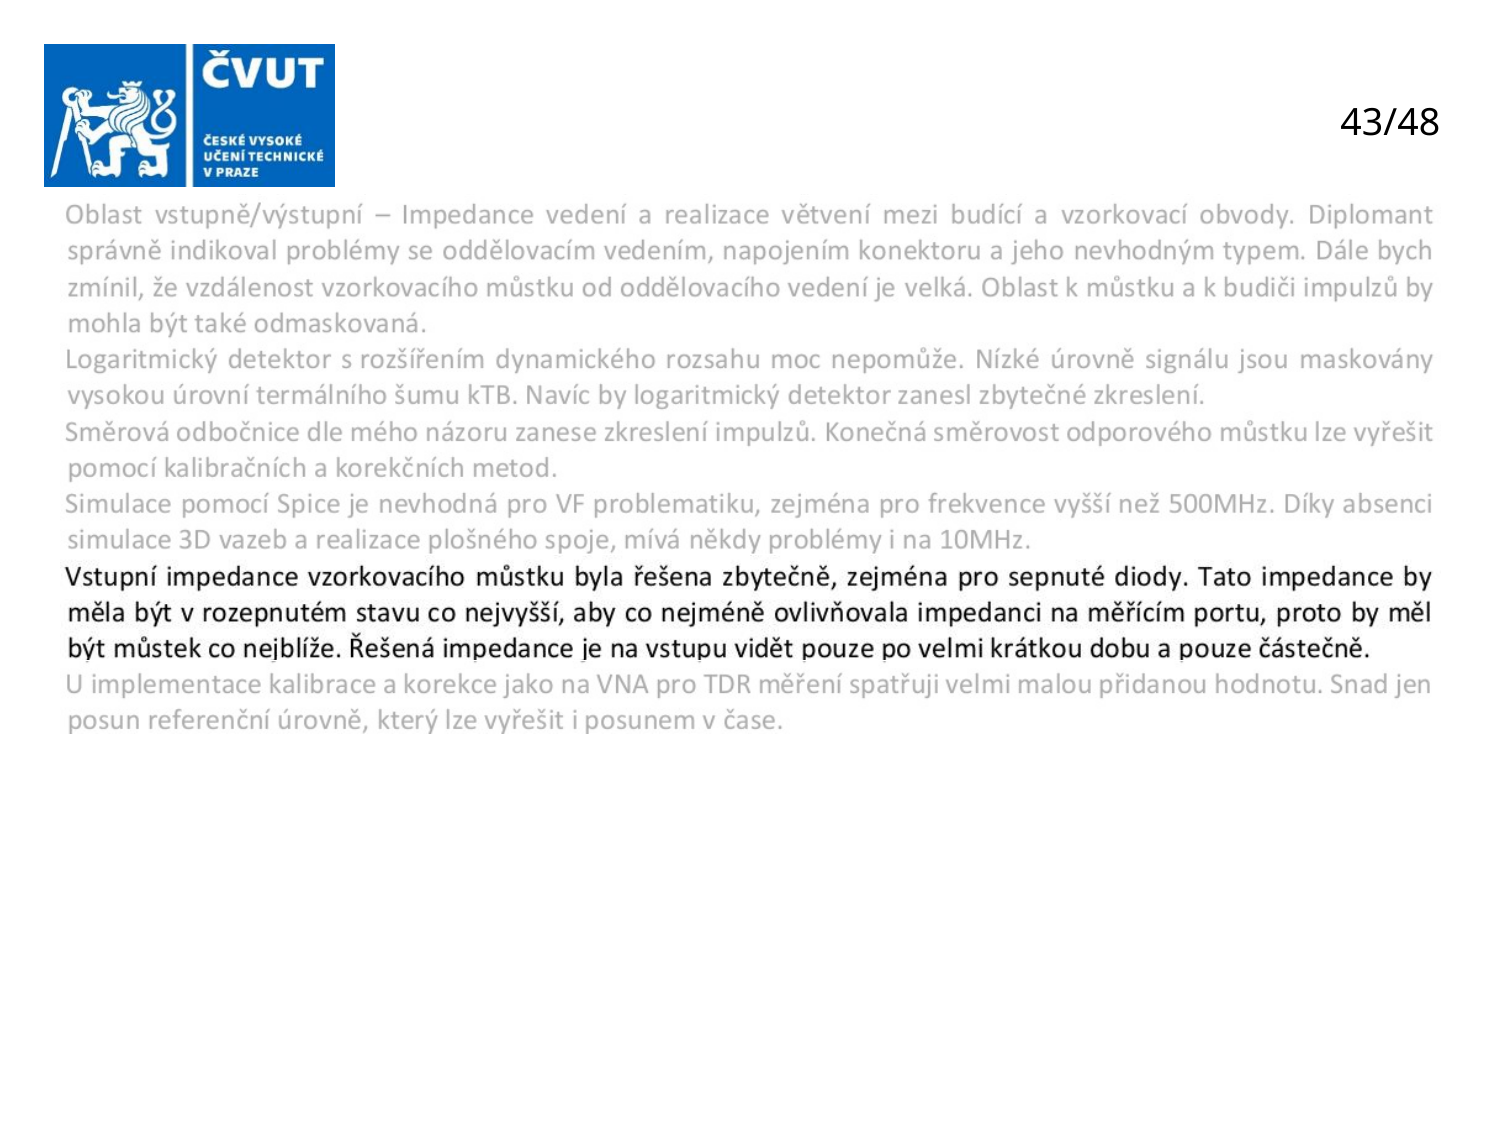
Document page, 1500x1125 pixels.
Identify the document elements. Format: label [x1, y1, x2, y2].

text_box [0, 195, 1471, 555]
picture [60, 555, 1441, 660]
picture [44, 44, 335, 187]
text_box [15, 660, 1486, 856]
